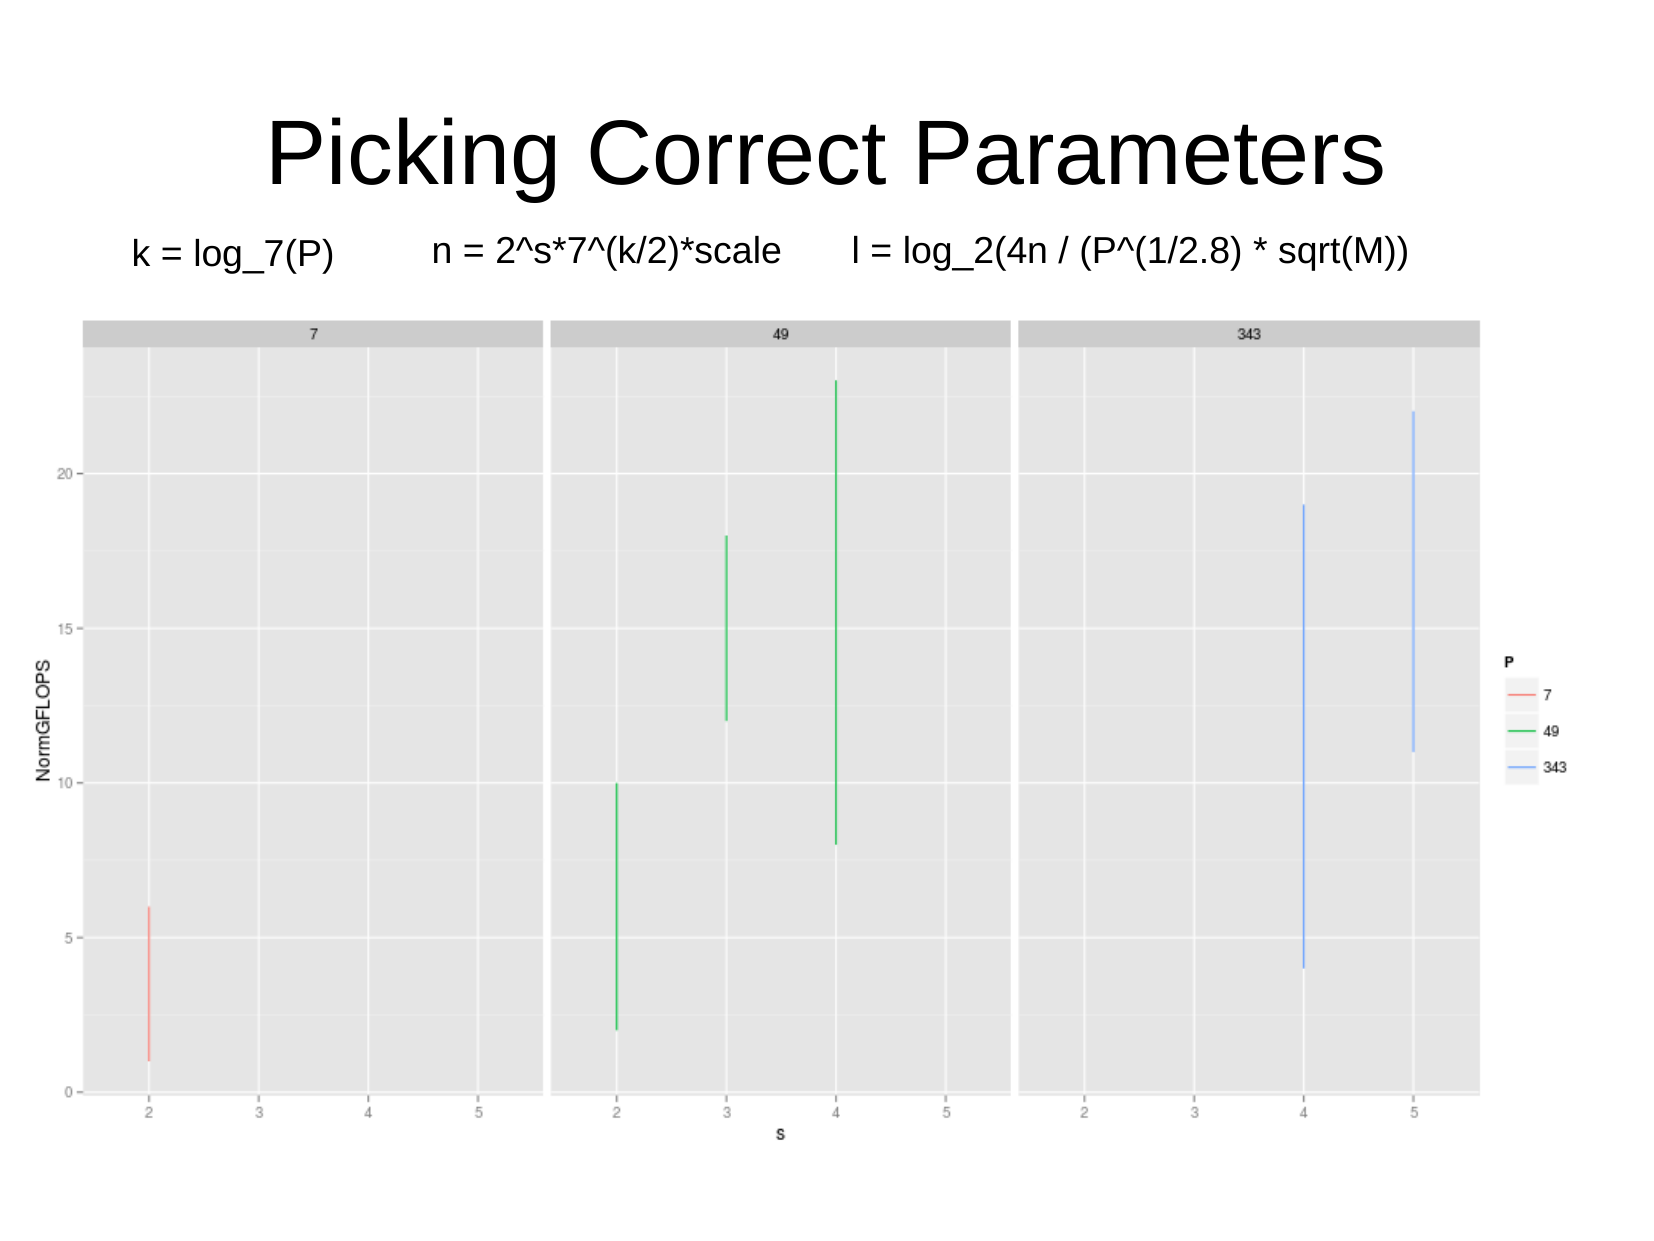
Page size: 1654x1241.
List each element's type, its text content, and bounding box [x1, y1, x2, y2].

text_box n = 2^s*7^(k/2)*scale [416, 221, 972, 279]
text_box k = log_7(P) [116, 225, 402, 282]
picture [15, 291, 1621, 1162]
title Picking Correct Parameters [82, 49, 1571, 257]
text_box l = log_2(4n / (P^(1/2.8) * sqrt(M)) [972, 221, 1512, 279]
